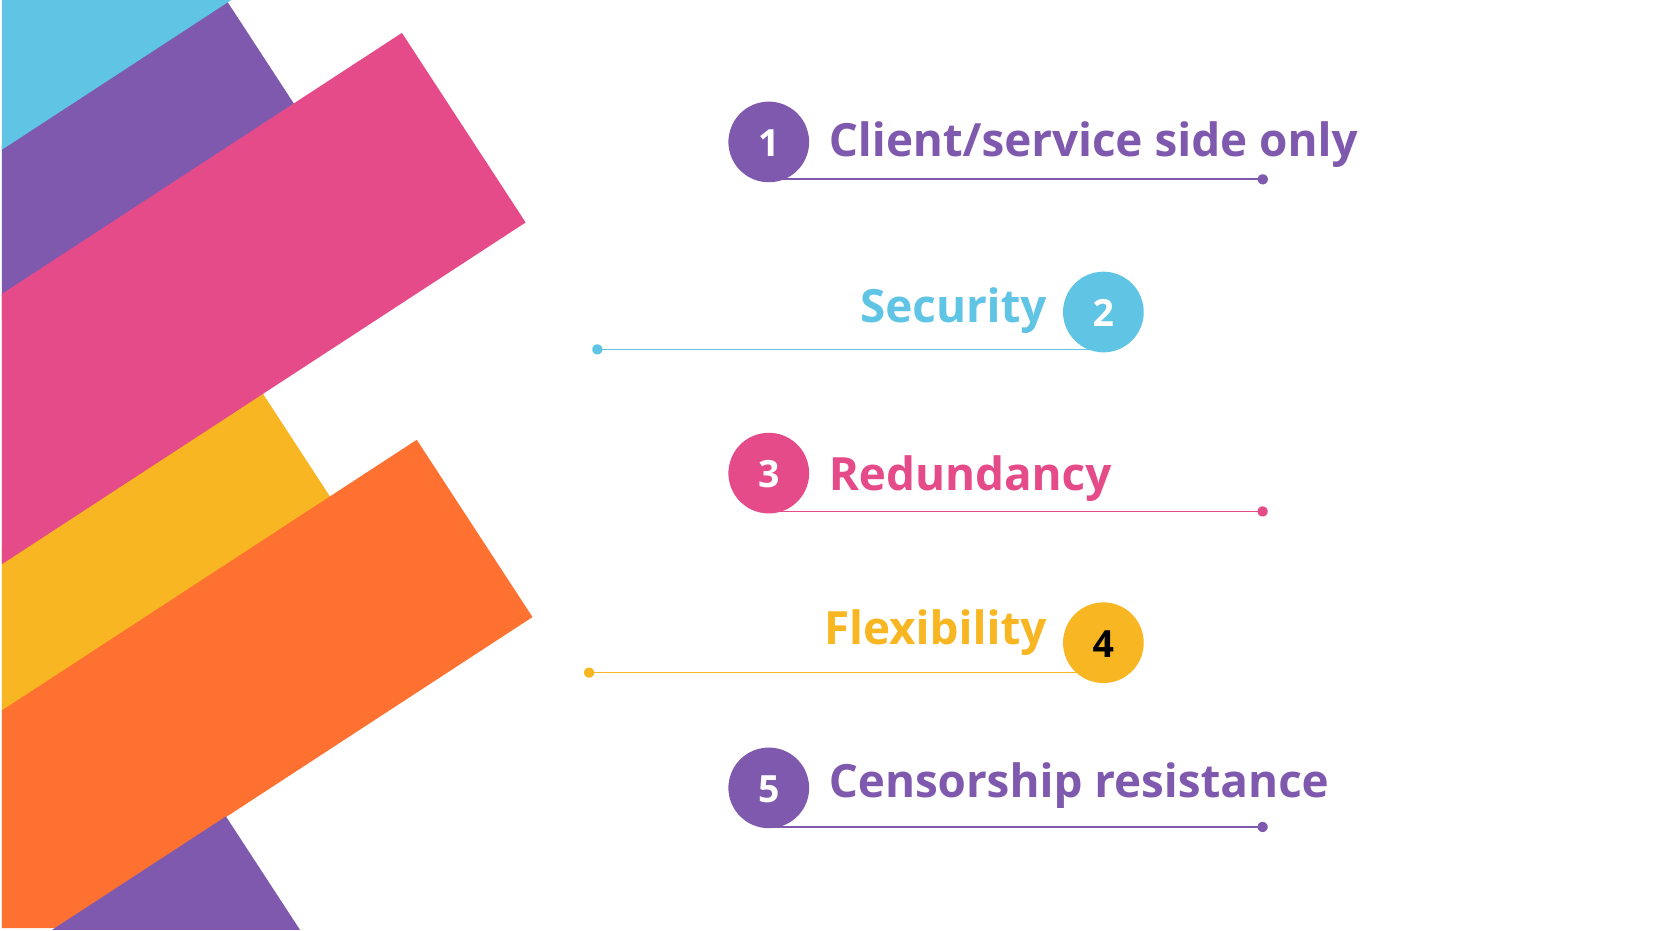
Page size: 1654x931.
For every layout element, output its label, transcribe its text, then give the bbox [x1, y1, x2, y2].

text_box 5 [728, 747, 810, 829]
text_box 2 [1063, 271, 1144, 353]
title Security [588, 250, 1047, 358]
title Client/service side only [828, 75, 1388, 201]
title Redundancy [828, 419, 1287, 527]
title Flexibility [588, 573, 1047, 681]
title Censorship resistance [828, 724, 1388, 836]
text_box 4 [1063, 602, 1144, 684]
text_box [1257, 174, 1268, 185]
text_box [584, 667, 588, 678]
text_box 3 [728, 432, 810, 514]
text_box 1 [728, 101, 810, 183]
